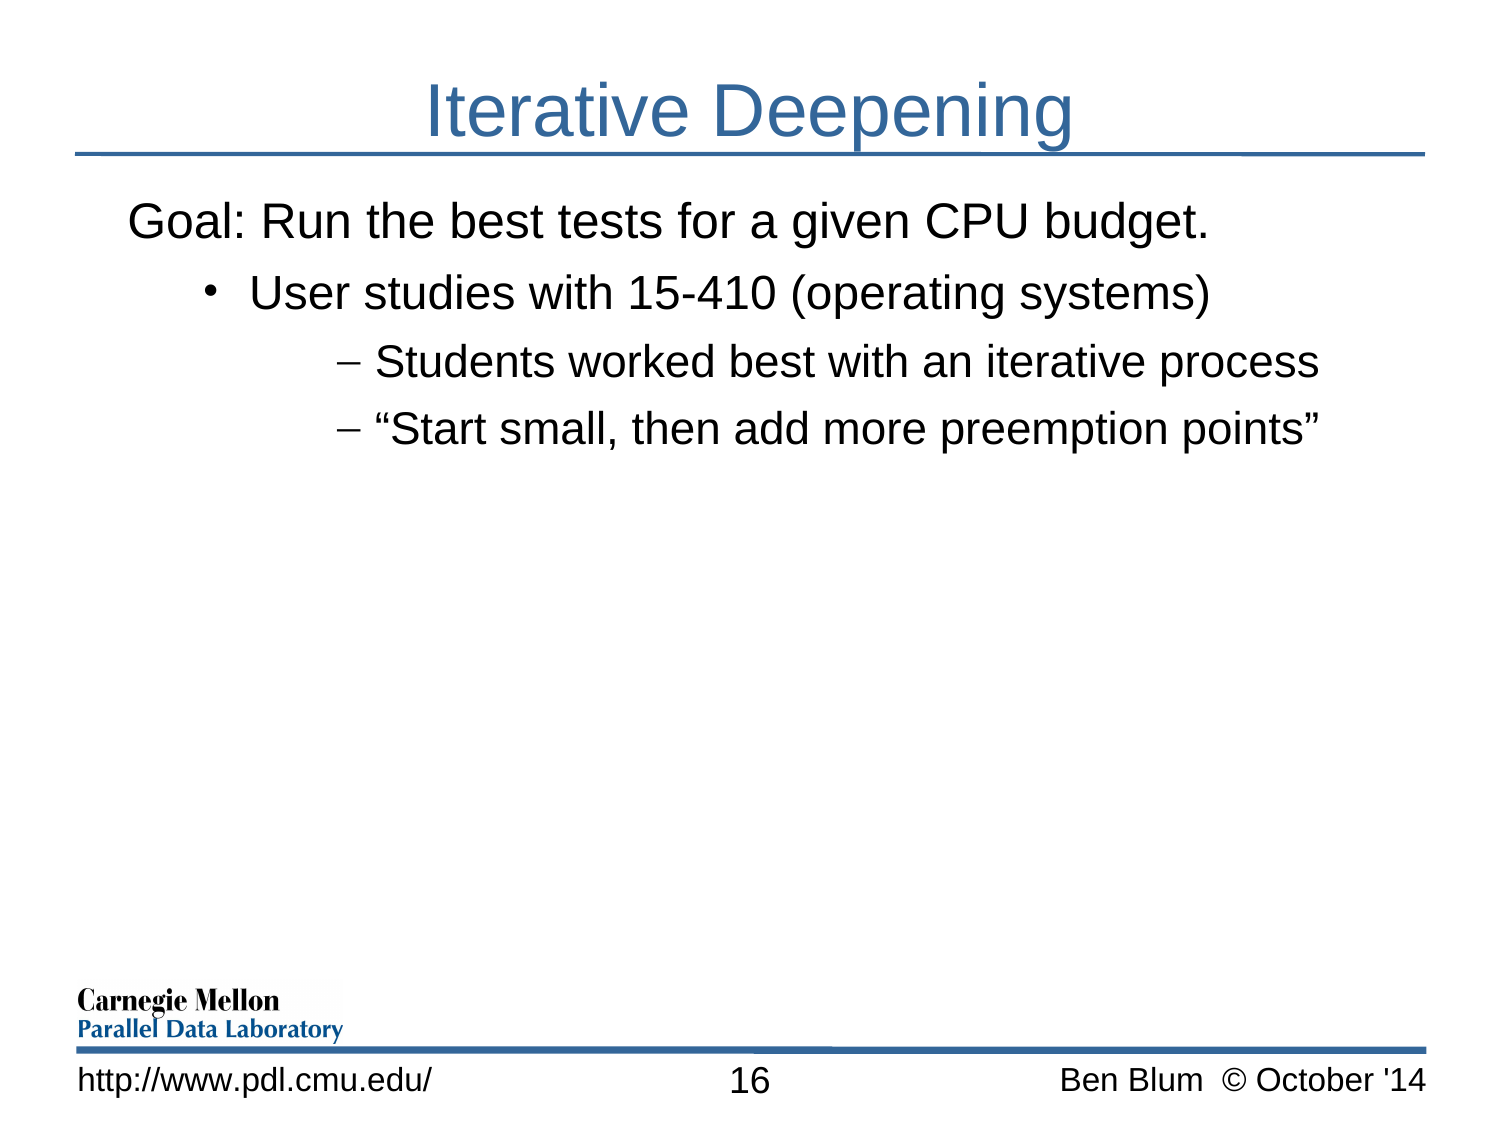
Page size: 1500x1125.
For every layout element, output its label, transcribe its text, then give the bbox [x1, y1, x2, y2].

title Iterative Deepening [112, 49, 1388, 163]
list Goal: Run the best tests for a given CPU budget. User studies with 15-410 (operating systems) Students worked best with an iterative process “Start small, then add more preemption points” [112, 181, 1426, 938]
picture [77, 979, 343, 1044]
